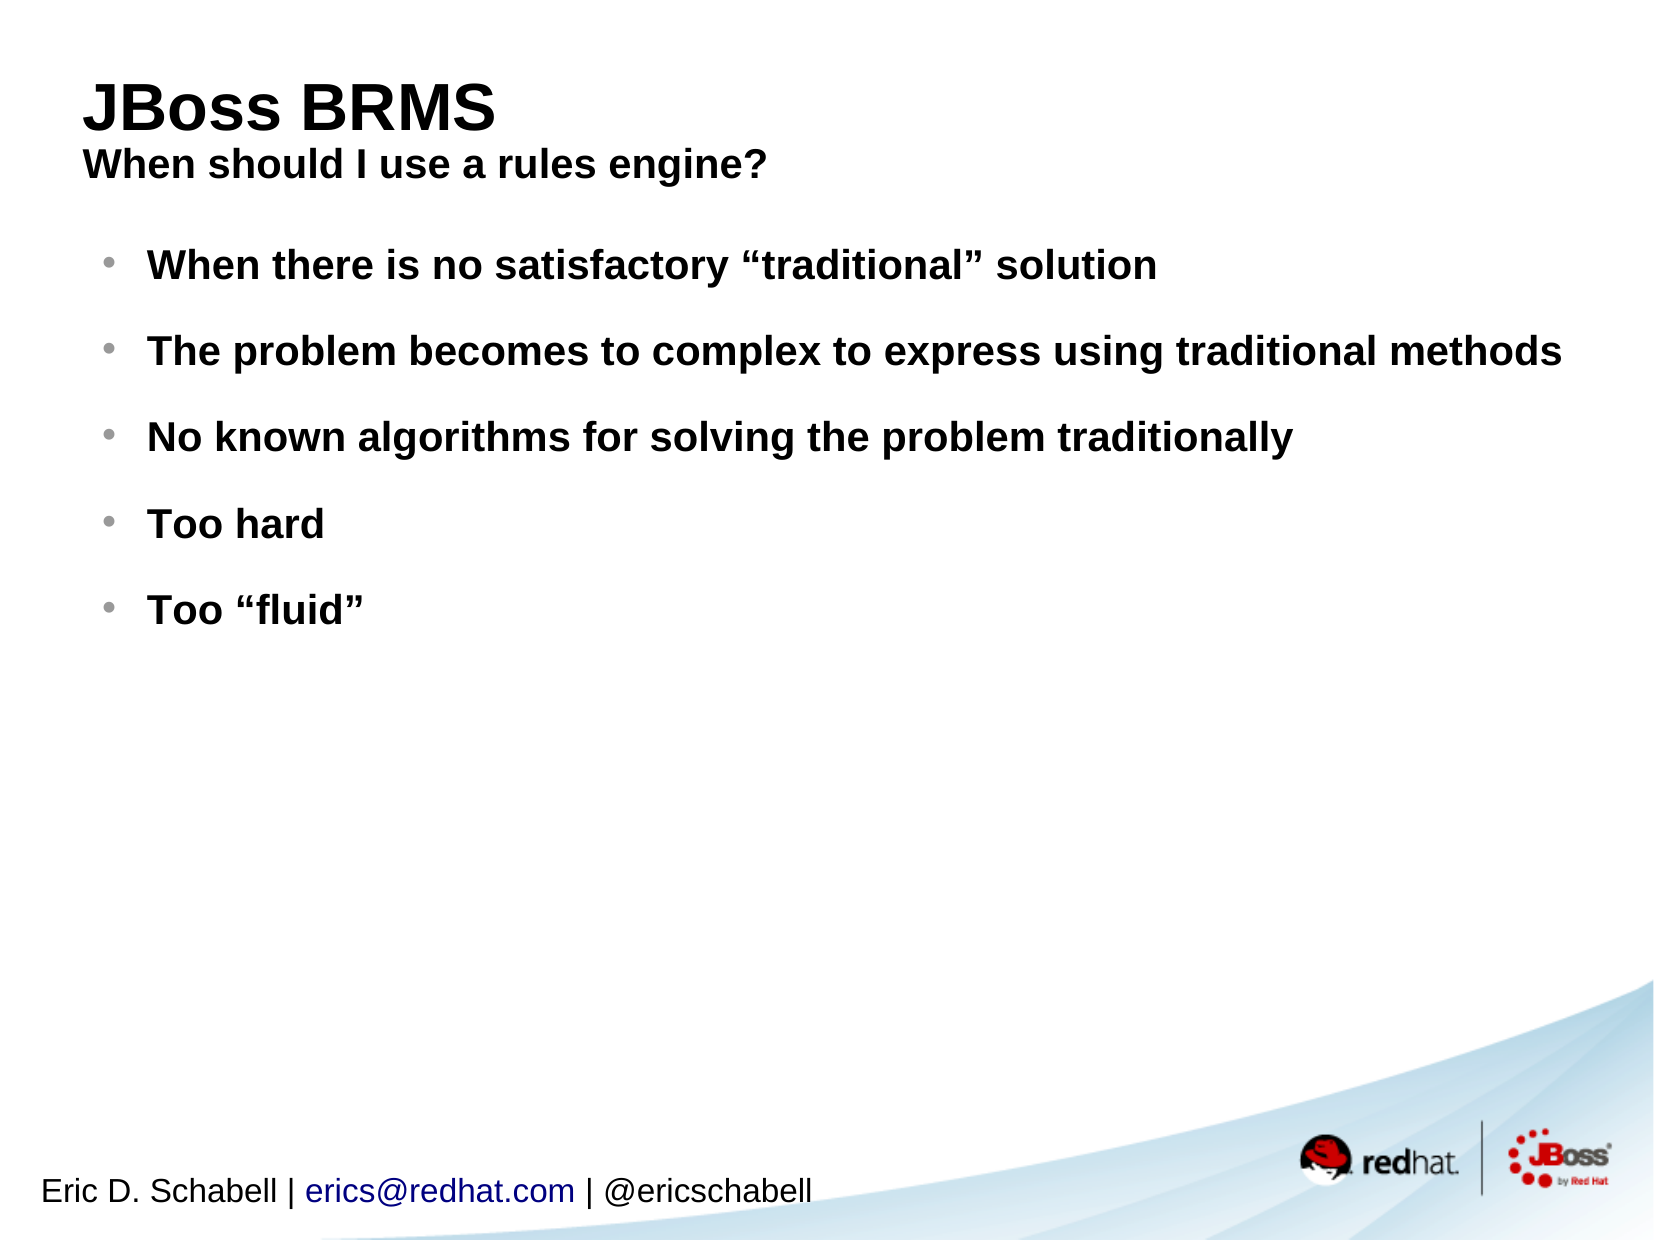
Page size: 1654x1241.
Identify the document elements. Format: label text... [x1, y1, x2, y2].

title JBoss BRMS When should I use a rules engine? [82, 44, 1571, 218]
list When there is no satisfactory “traditional” solution The problem becomes to complex to express using traditional methods No known algorithms for solving the problem traditionally Too hard Too “fluid” [86, 244, 1575, 1024]
picture [3, 0, 1654, 1240]
